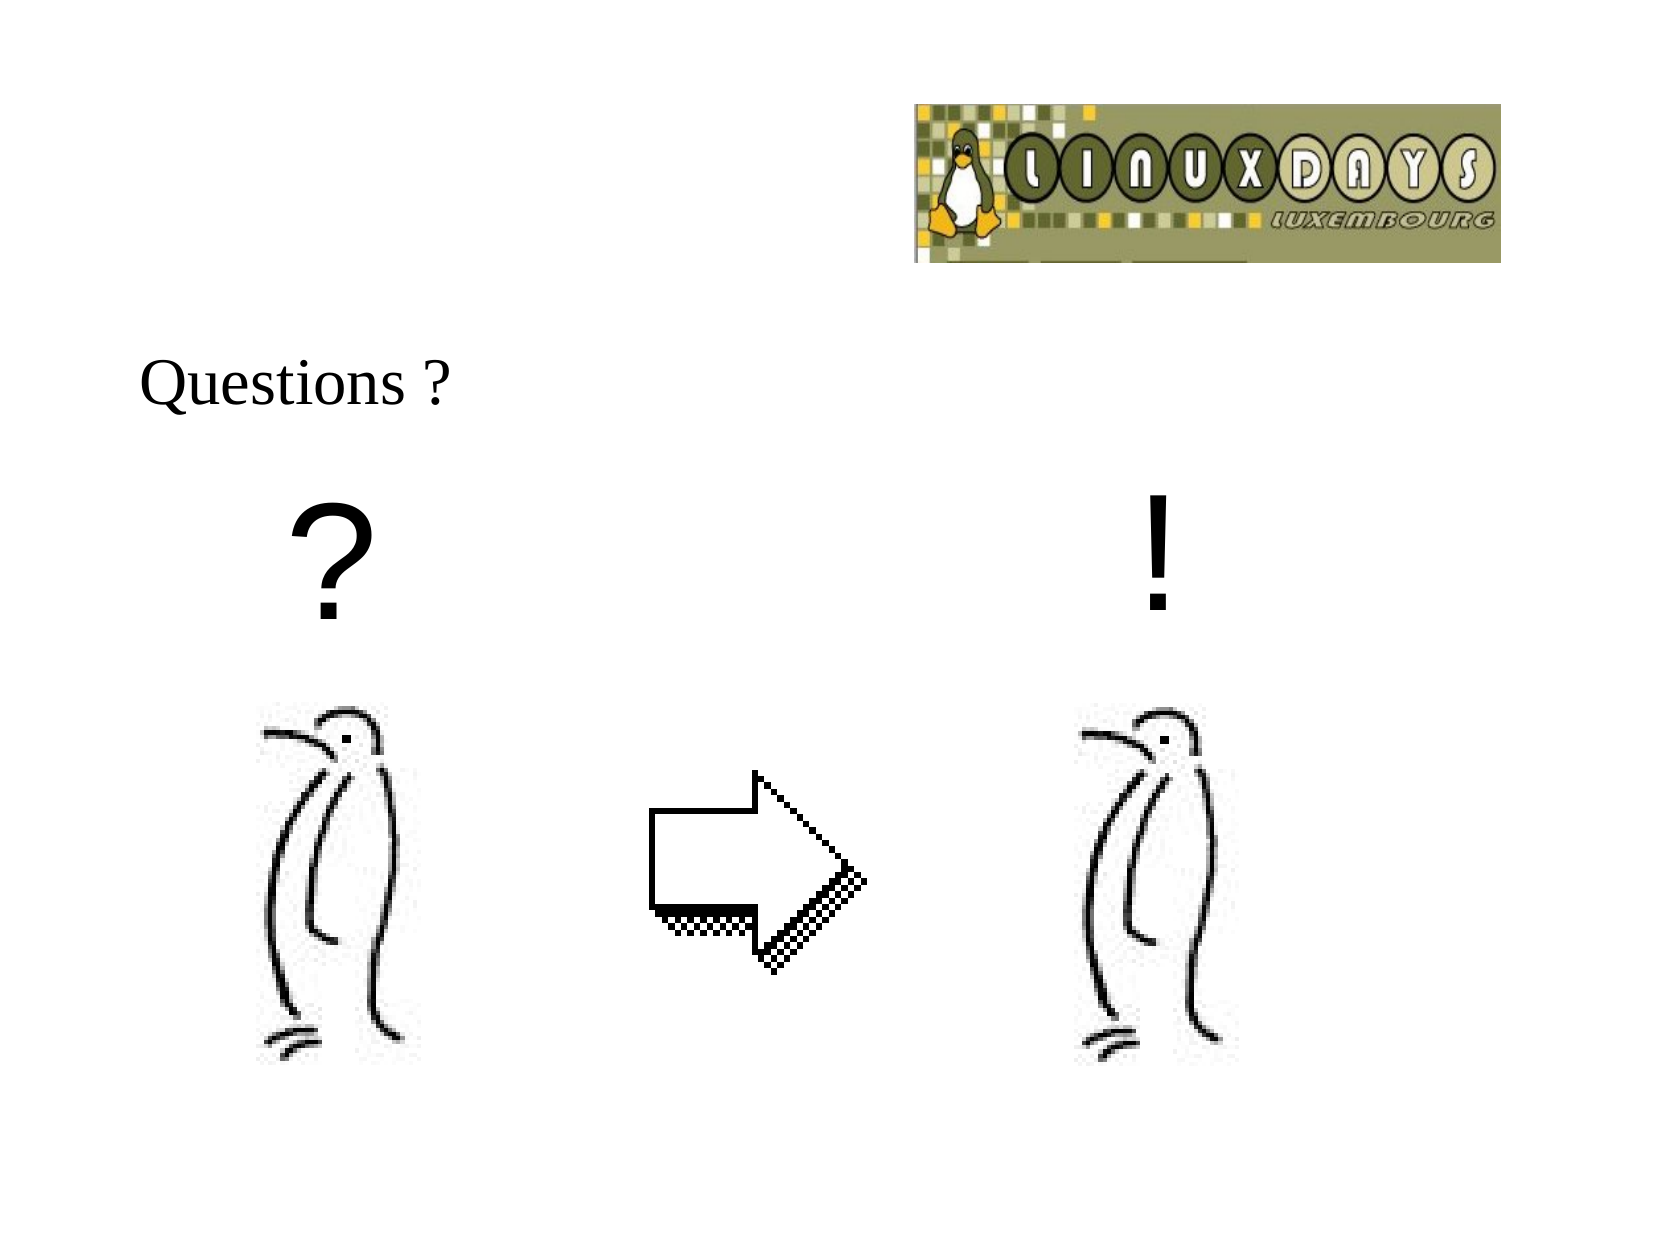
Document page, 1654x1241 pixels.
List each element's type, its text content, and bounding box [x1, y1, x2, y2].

list Questions ? [121, 344, 1534, 1127]
picture [914, 104, 1501, 263]
